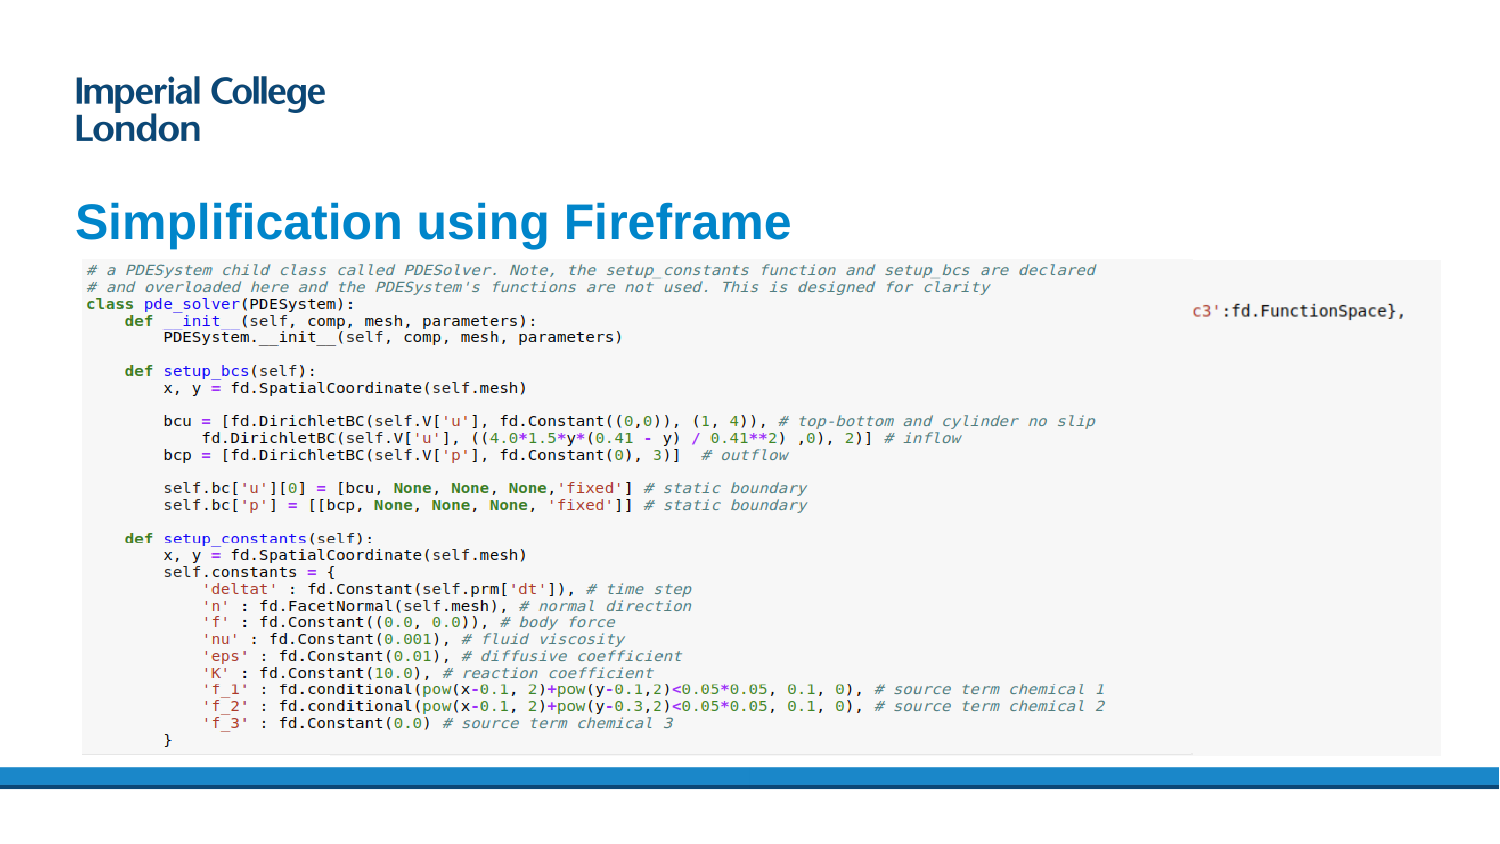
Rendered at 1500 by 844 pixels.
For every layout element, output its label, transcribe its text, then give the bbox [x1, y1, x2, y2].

picture [0, 0, 1499, 844]
title Simplification using Fireframe [75, 184, 1426, 248]
